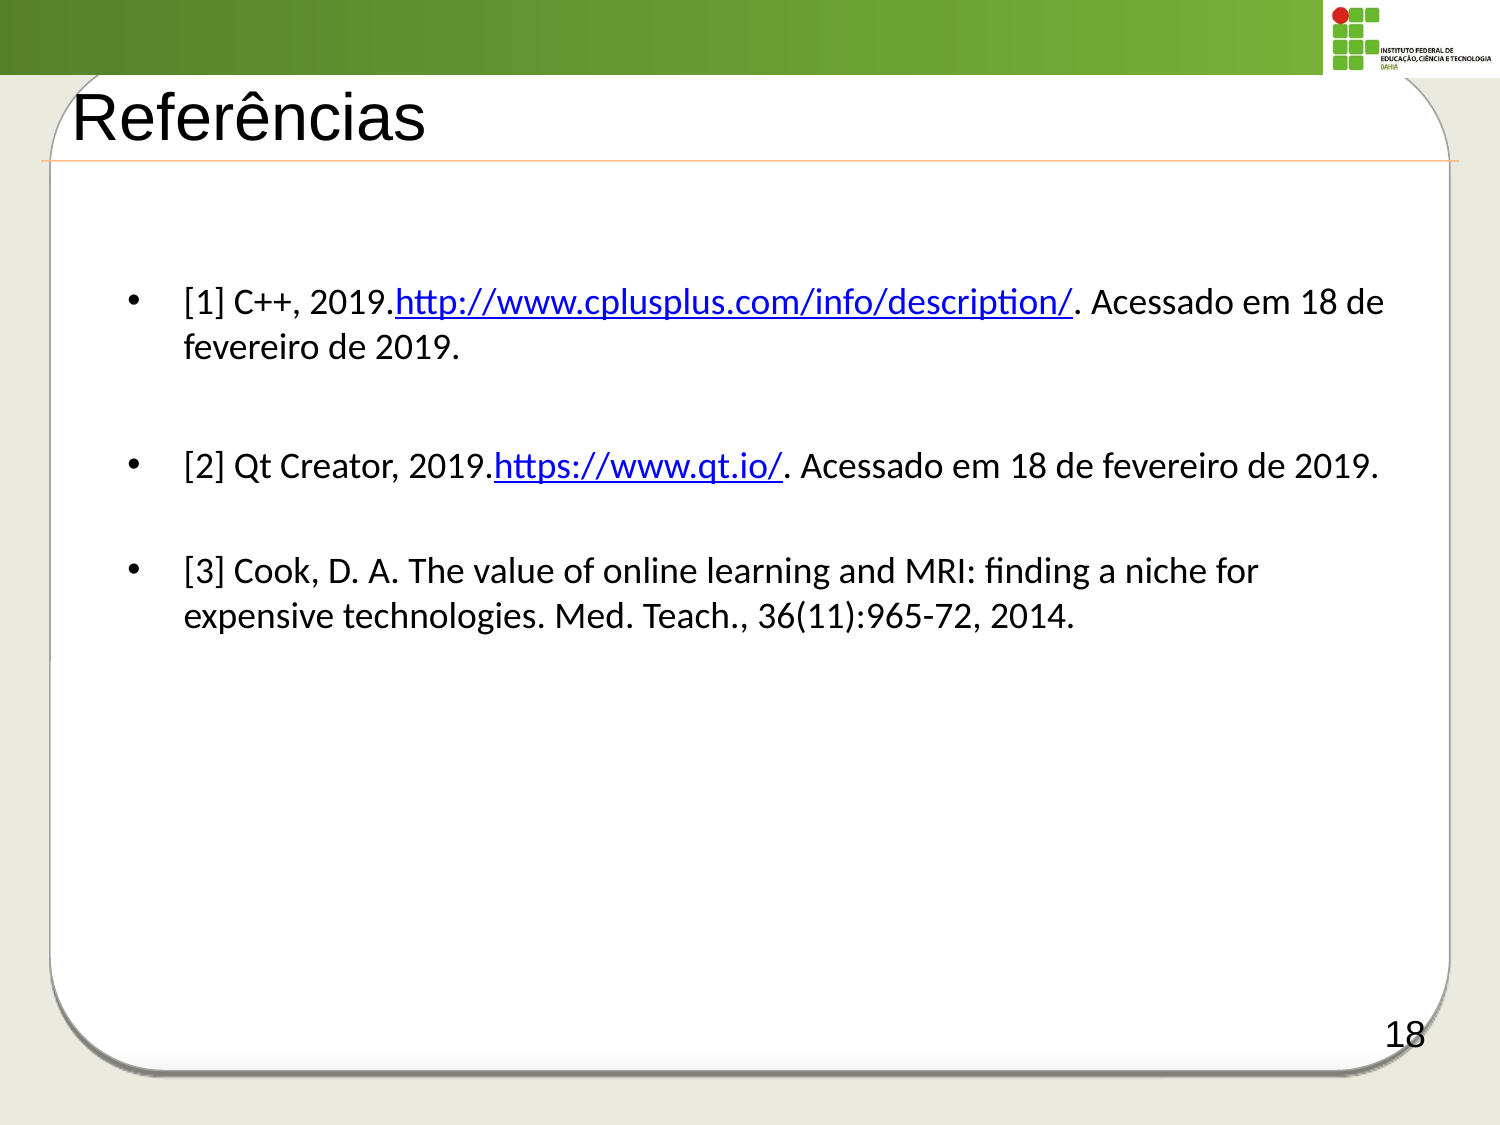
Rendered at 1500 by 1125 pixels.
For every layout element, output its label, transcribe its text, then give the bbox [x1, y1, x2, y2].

text_box [1] C++, 2019.http://www.cplusplus.com/info/description/. Acessado em 18 de fevereiro de 2019. [2] Qt Creator, 2019.https://www.qt.io/. Acessado em 18 de fevereiro de 2019. [3] Cook, D. A. The value of online learning and MRI: finding a niche for expensive technologies. Med. Teach., 36(11):965-72, 2014. [93, 269, 1430, 425]
text_box [0, 0, 1323, 75]
text_box Referências [56, 75, 1500, 162]
picture [1323, 0, 1500, 79]
text_box <number> [1369, 1002, 1445, 1063]
